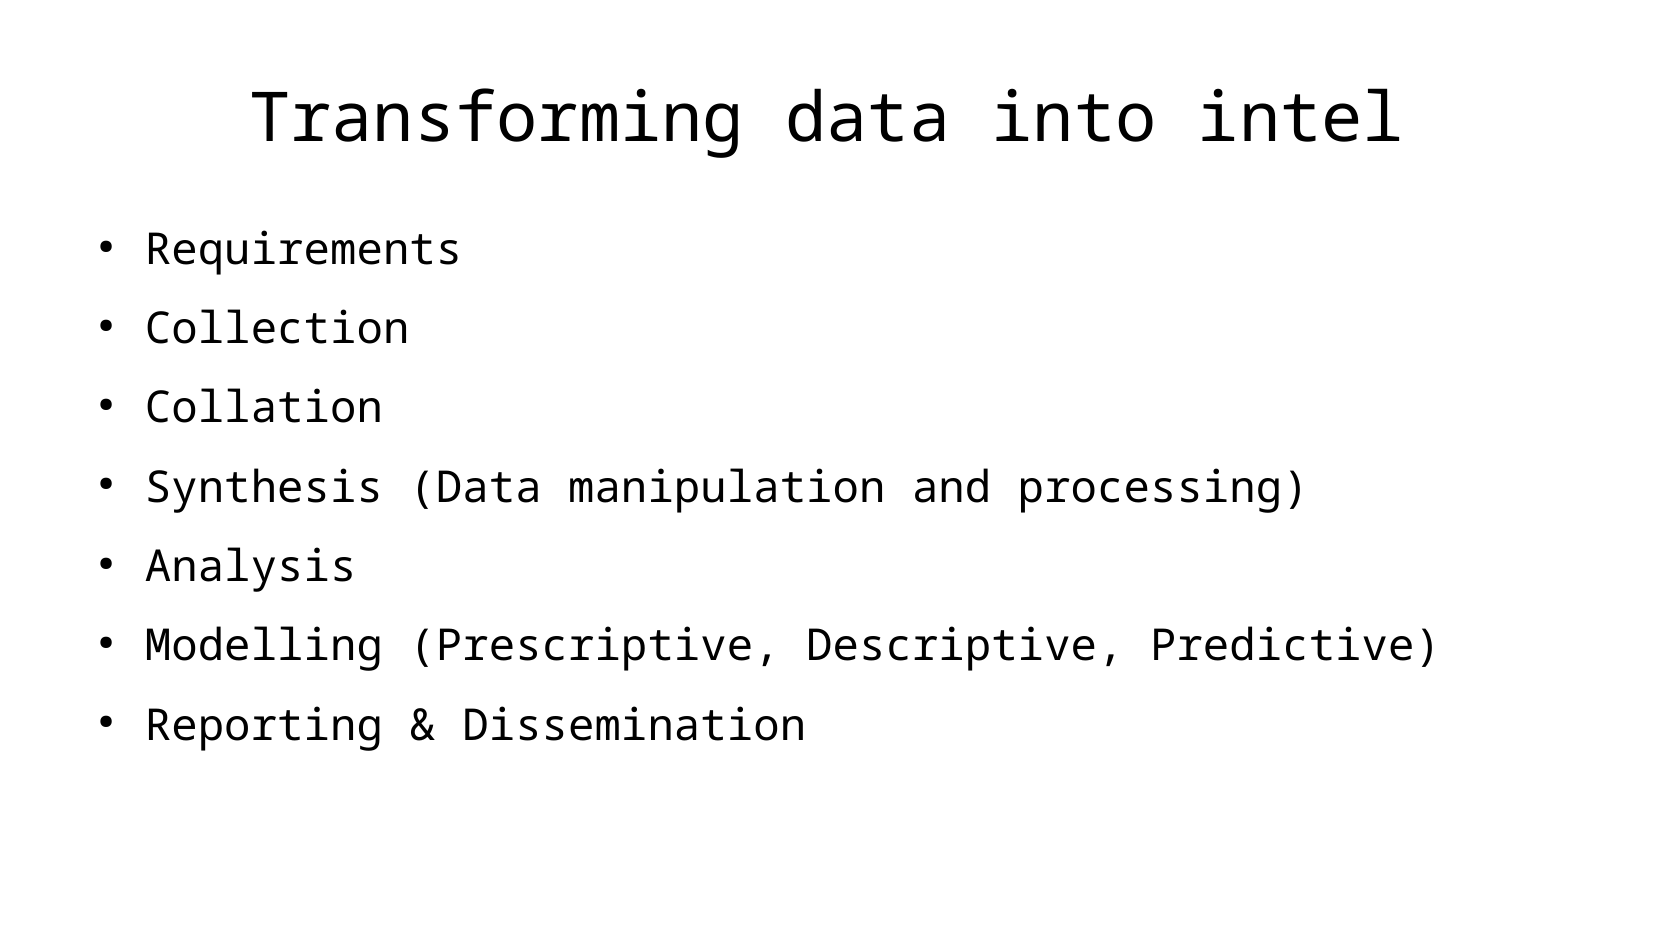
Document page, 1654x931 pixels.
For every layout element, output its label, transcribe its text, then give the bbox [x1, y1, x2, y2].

title Transforming data into intel [82, 36, 1571, 193]
list Requirements Collection Collation Synthesis (Data manipulation and processing) Analysis Modelling (Prescriptive, Descriptive, Predictive) Reporting & Dissemination [82, 217, 1571, 757]
